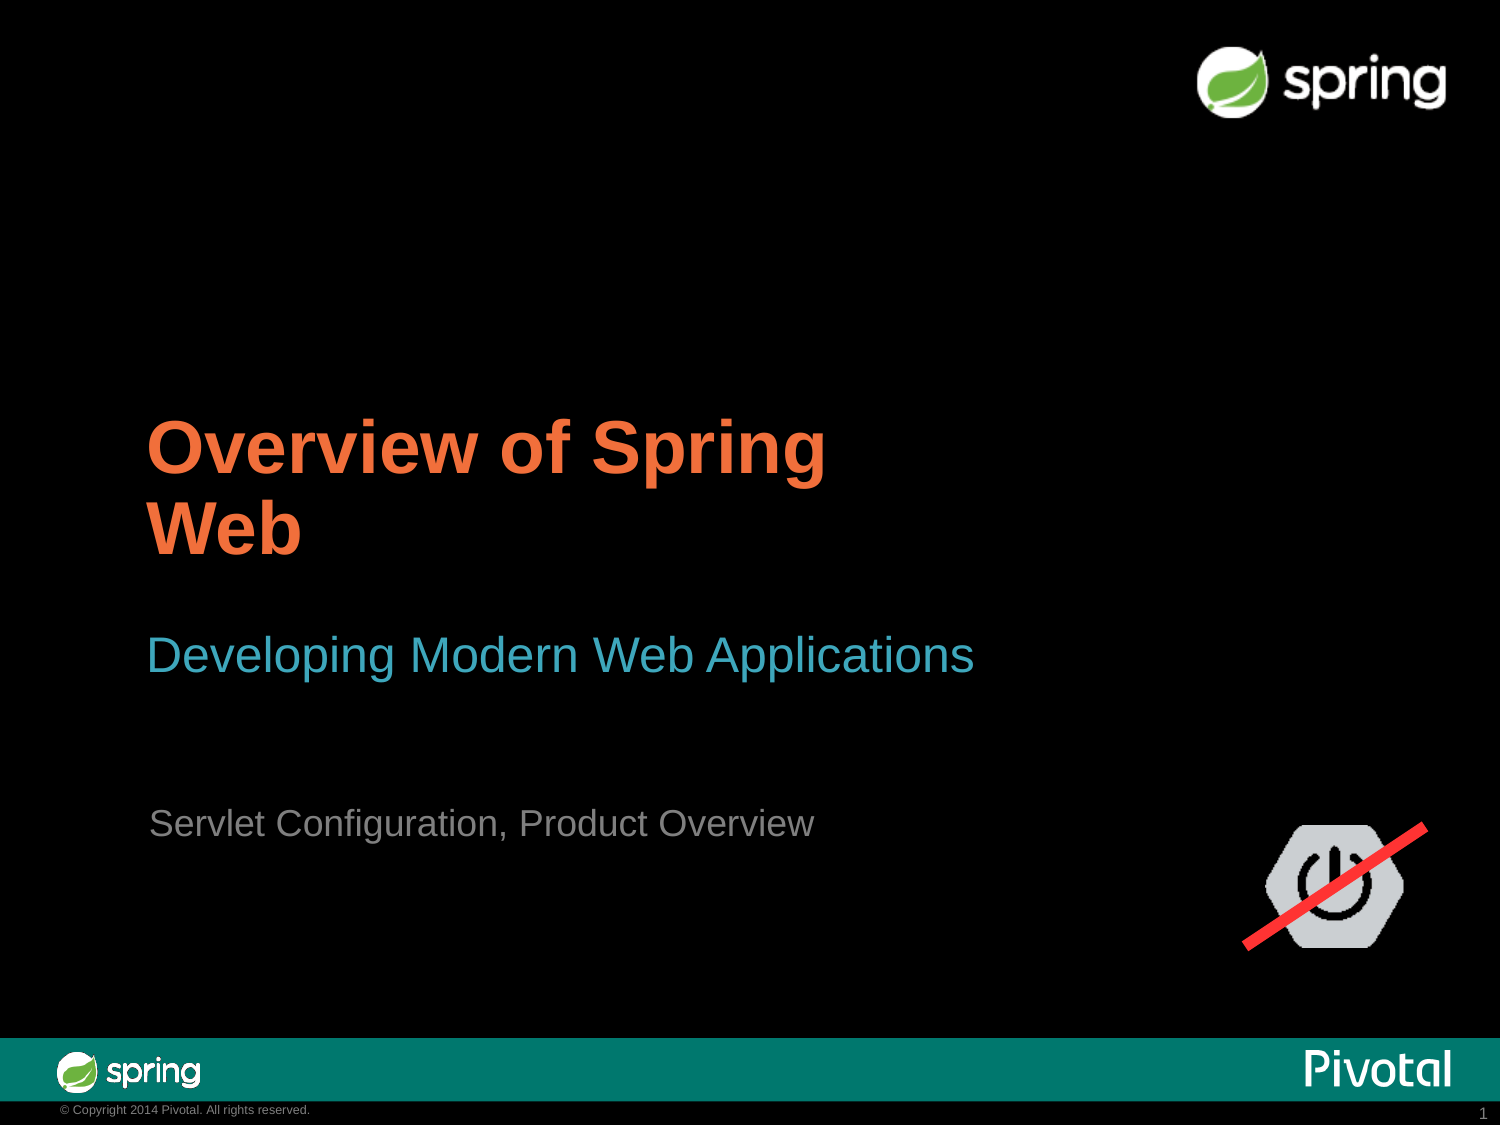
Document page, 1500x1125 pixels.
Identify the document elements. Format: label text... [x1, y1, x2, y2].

title Overview of Spring Web [146, 405, 866, 571]
picture [32, 1041, 210, 1103]
list Servlet Configuration, Product Overview [148, 798, 974, 845]
picture [1265, 848, 1405, 948]
picture [1265, 825, 1405, 925]
picture [1304, 1047, 1452, 1090]
picture [1155, 28, 1465, 136]
text_box Developing Modern Web Applications [146, 622, 1139, 683]
